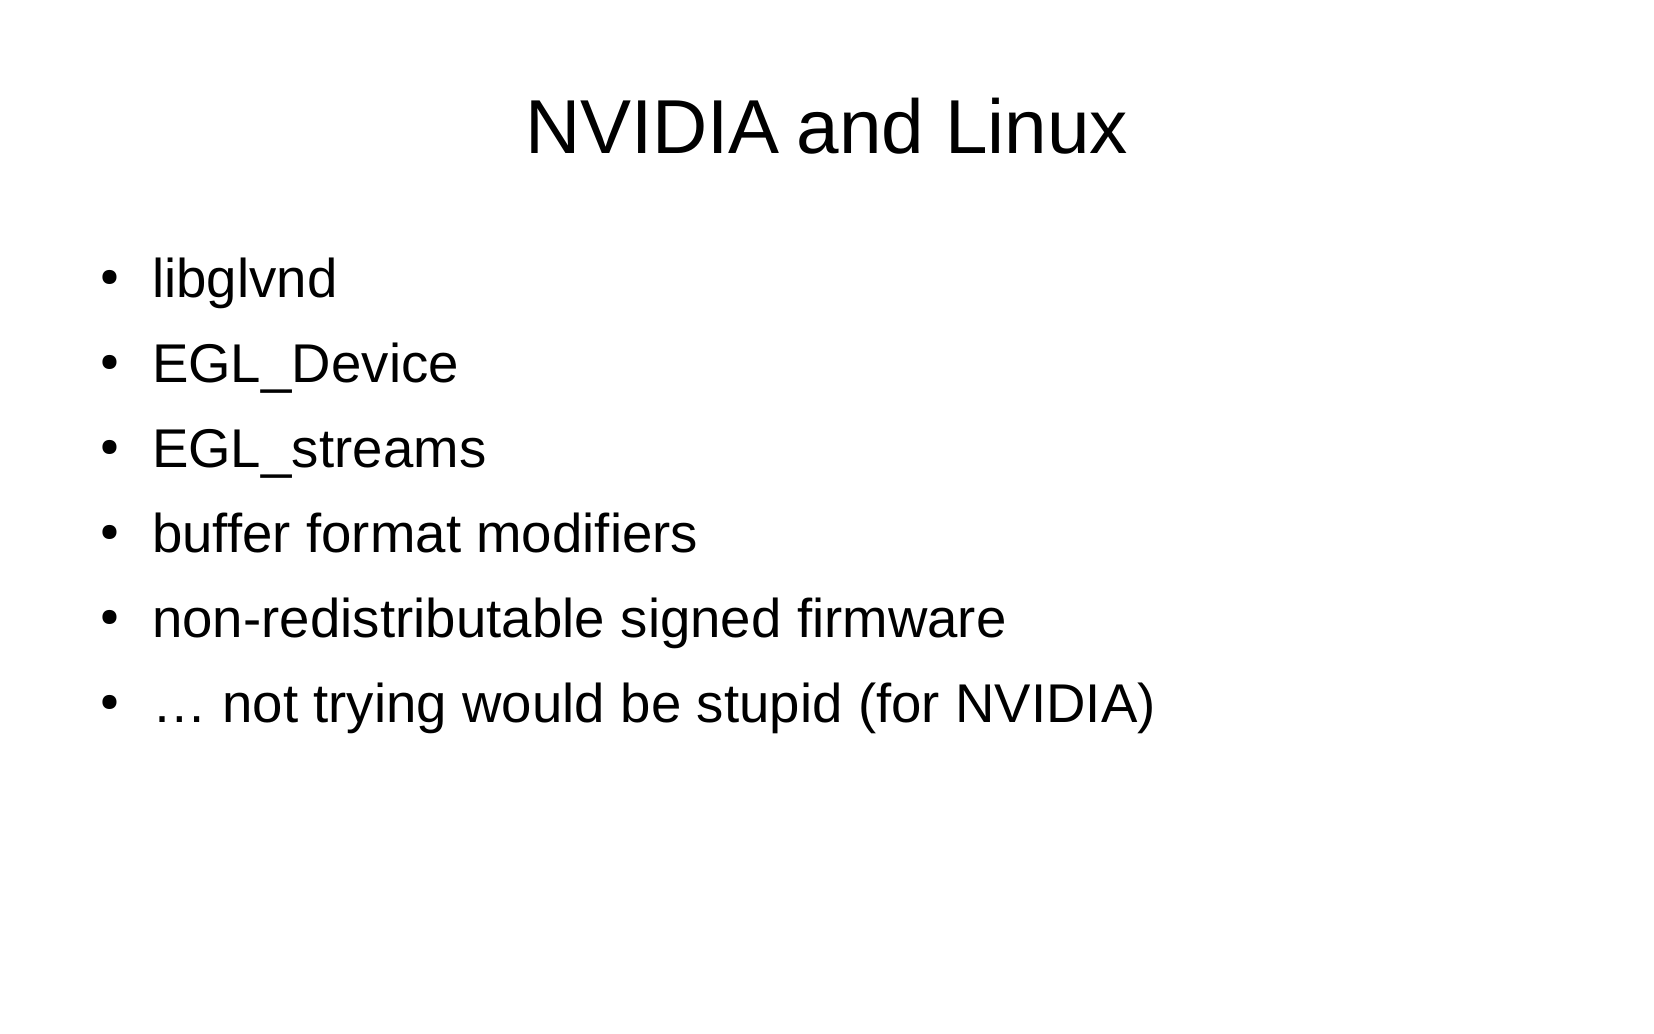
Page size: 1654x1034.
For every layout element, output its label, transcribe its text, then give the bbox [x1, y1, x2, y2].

title NVIDIA and Linux [82, 41, 1571, 214]
list libglvnd EGL_Device EGL_streams buffer format modifiers non-redistributable signed firmware … not trying would be stupid (for NVIDIA) [82, 248, 1571, 739]
